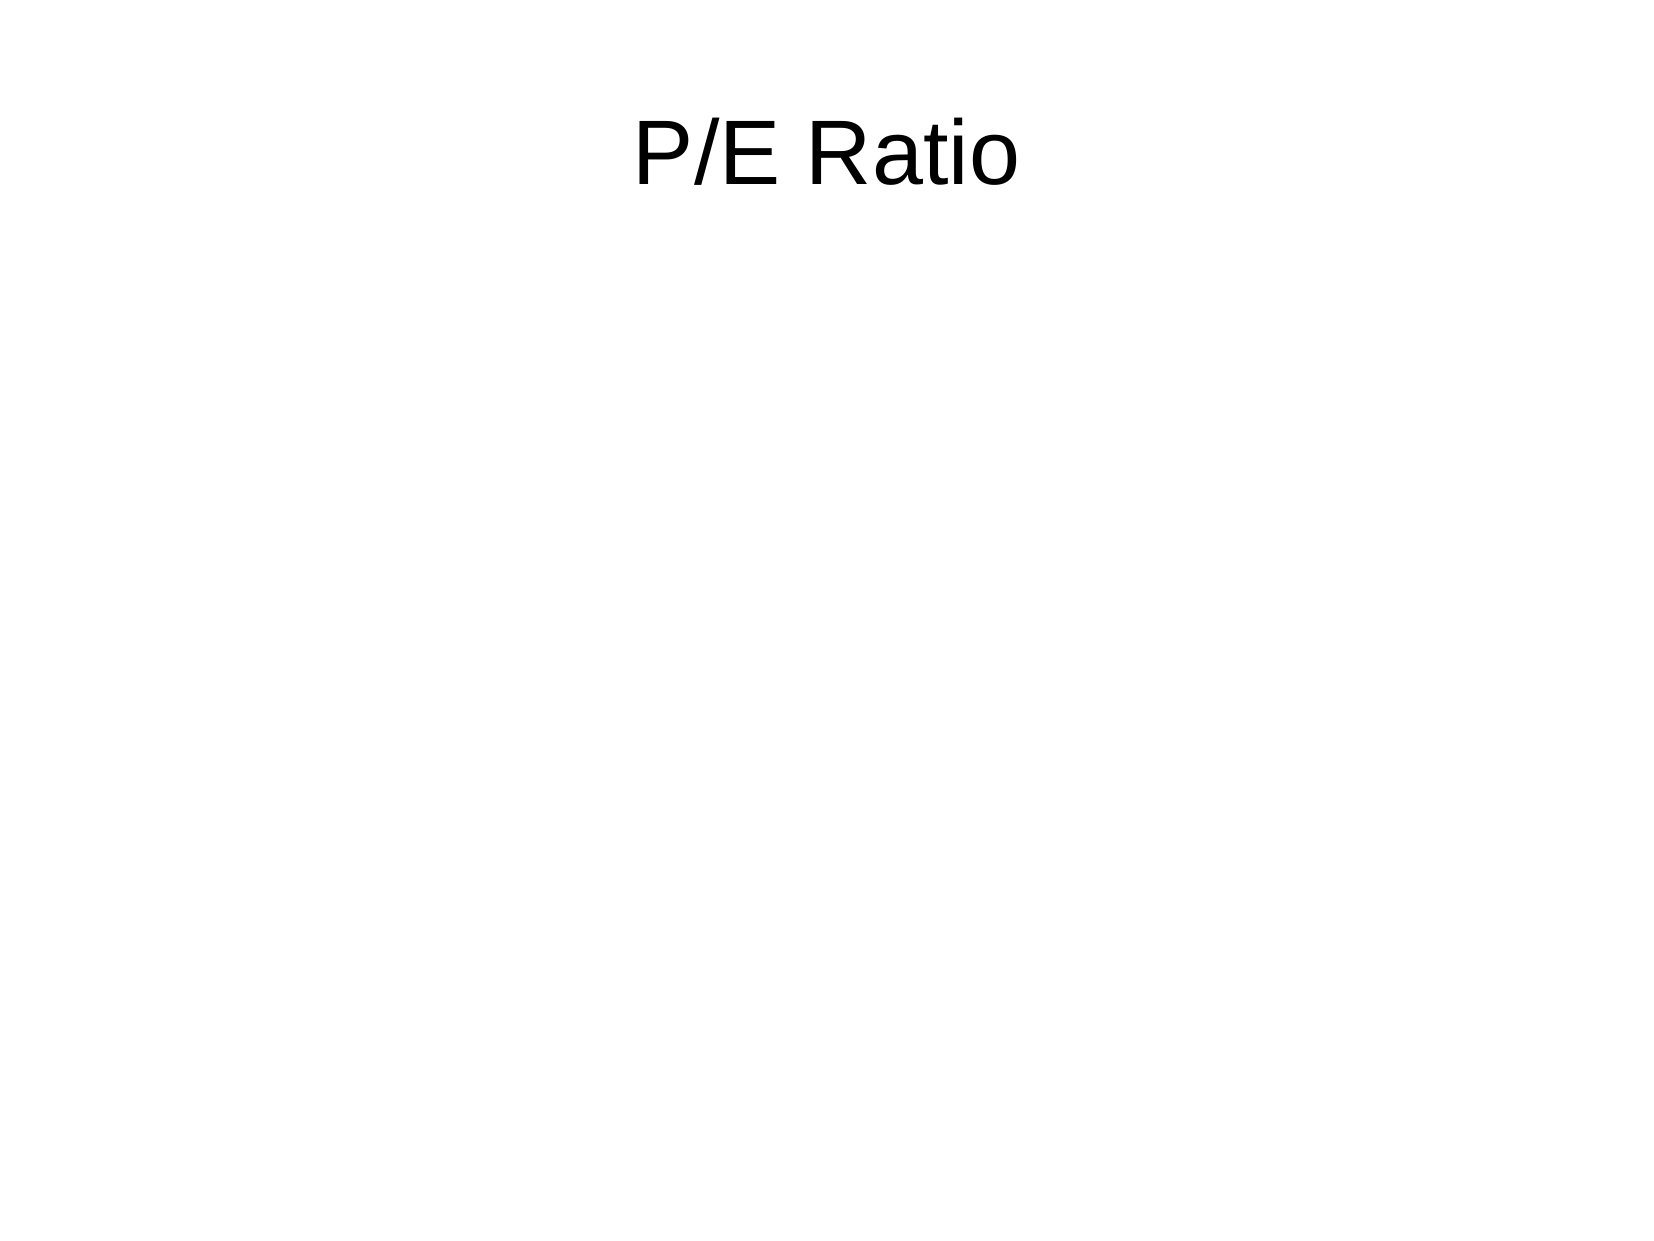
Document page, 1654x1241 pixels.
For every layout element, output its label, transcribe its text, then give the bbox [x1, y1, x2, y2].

title P/E Ratio [82, 49, 1571, 257]
